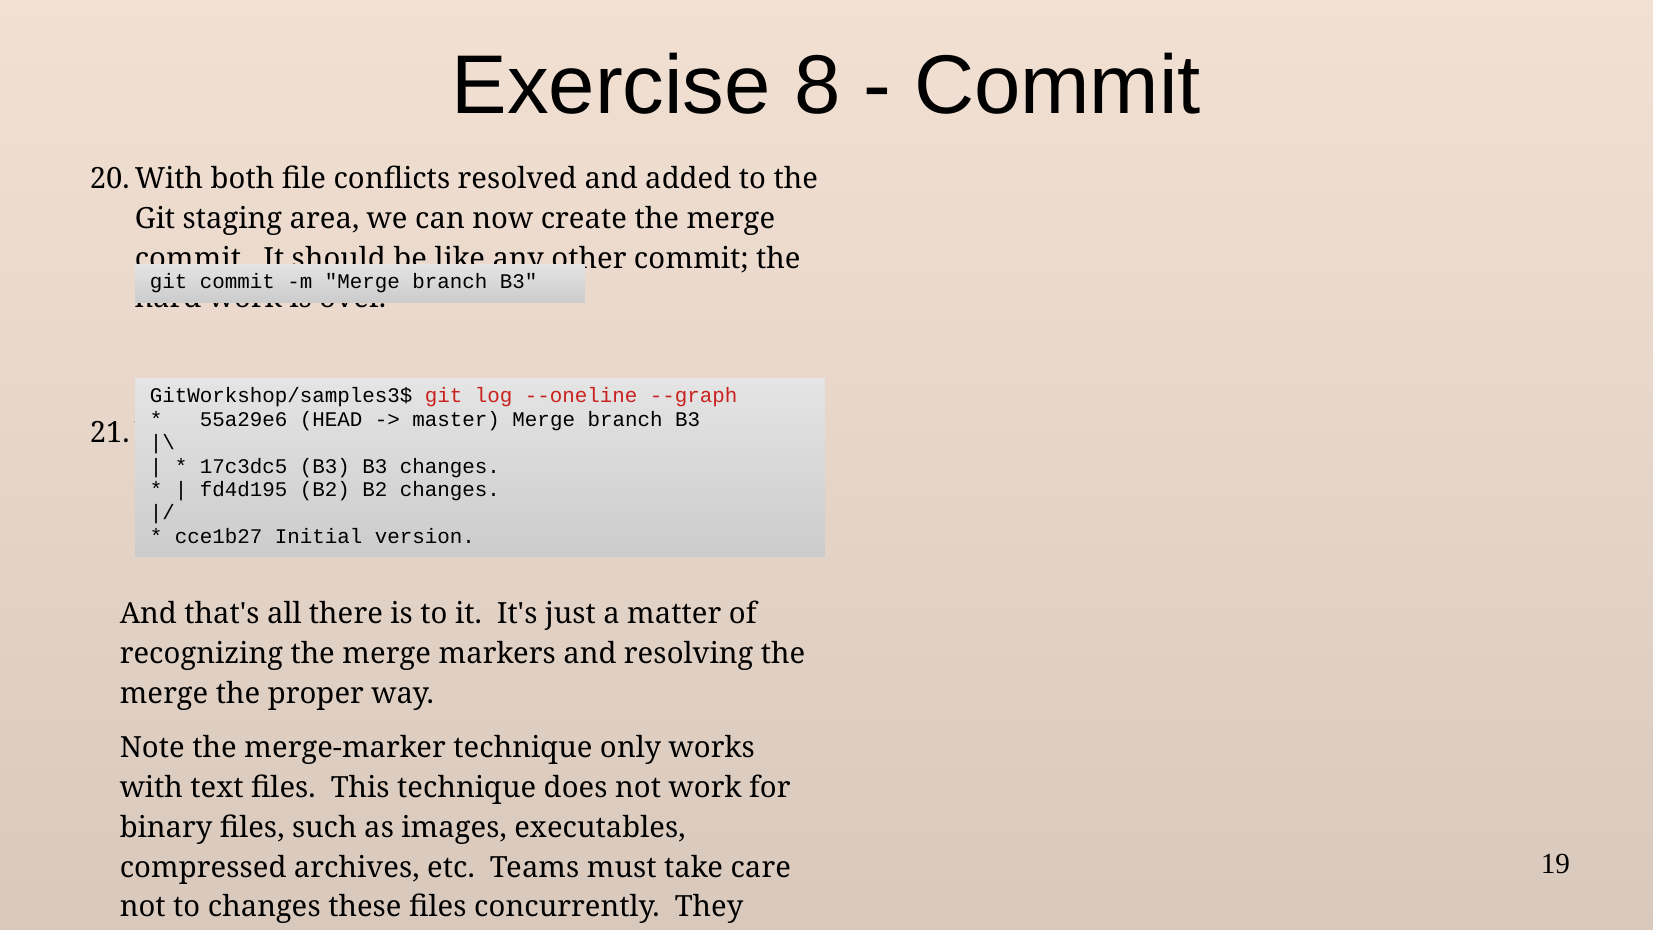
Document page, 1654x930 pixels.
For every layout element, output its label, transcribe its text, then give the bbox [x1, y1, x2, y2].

text_box GitWorkshop/samples3$ git log --oneline --graph * 55a29e6 (HEAD -> master) Merge branch B3 |\ | * 17c3dc5 (B3) B3 changes. * | fd4d195 (B2) B2 changes. |/ * cce1b27 Initial version. [135, 377, 826, 558]
title Exercise 8 - Commit [82, 19, 1571, 151]
text_box git commit -m "Merge branch B3" [135, 264, 586, 303]
text_box With both file conflicts resolved and added to the Git staging area, we can now create the merge commit. It should be like any other commit; the hard work is over. Verify the branch activity using git log. [75, 150, 841, 378]
text_box And that's all there is to it. It's just a matter of recognizing the merge markers and resolving the merge the proper way. Note the merge-marker technique only works with text files. This technique does not work for binary files, such as images, executables, compressed archives, etc. Teams must take care not to changes these files concurrently. They cannot easily be merged. [105, 585, 826, 846]
